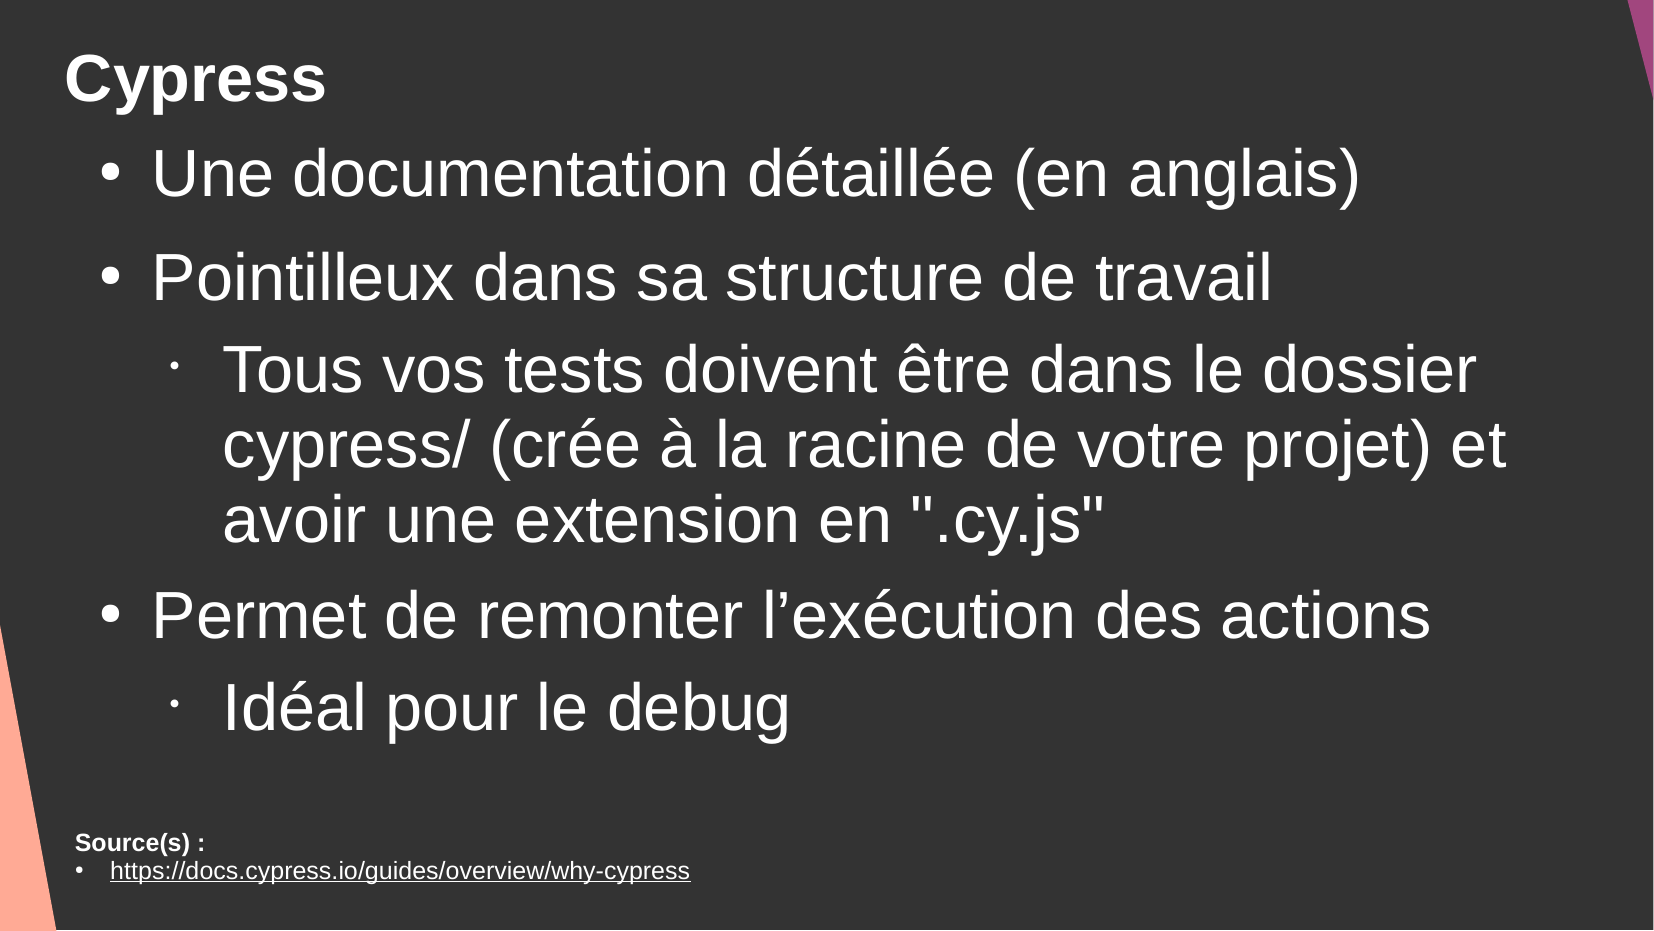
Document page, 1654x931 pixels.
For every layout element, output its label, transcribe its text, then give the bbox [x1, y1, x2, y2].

text_box [1627, 0, 1654, 103]
text_box [0, 625, 57, 931]
title Cypress [64, 40, 1635, 116]
text_box Source(s) : https://docs.cypress.io/guides/overview/why-cypress [60, 821, 1546, 906]
list Une documentation détaillée (en anglais) Pointilleux dans sa structure de travail Tous vos tests doivent être dans le dossier cypress/ (crée à la racine de votre projet) et avoir une extension en ".cy.js" Permet de remonter l’exécution des actions Idéal pour le debug [80, 135, 1620, 804]
